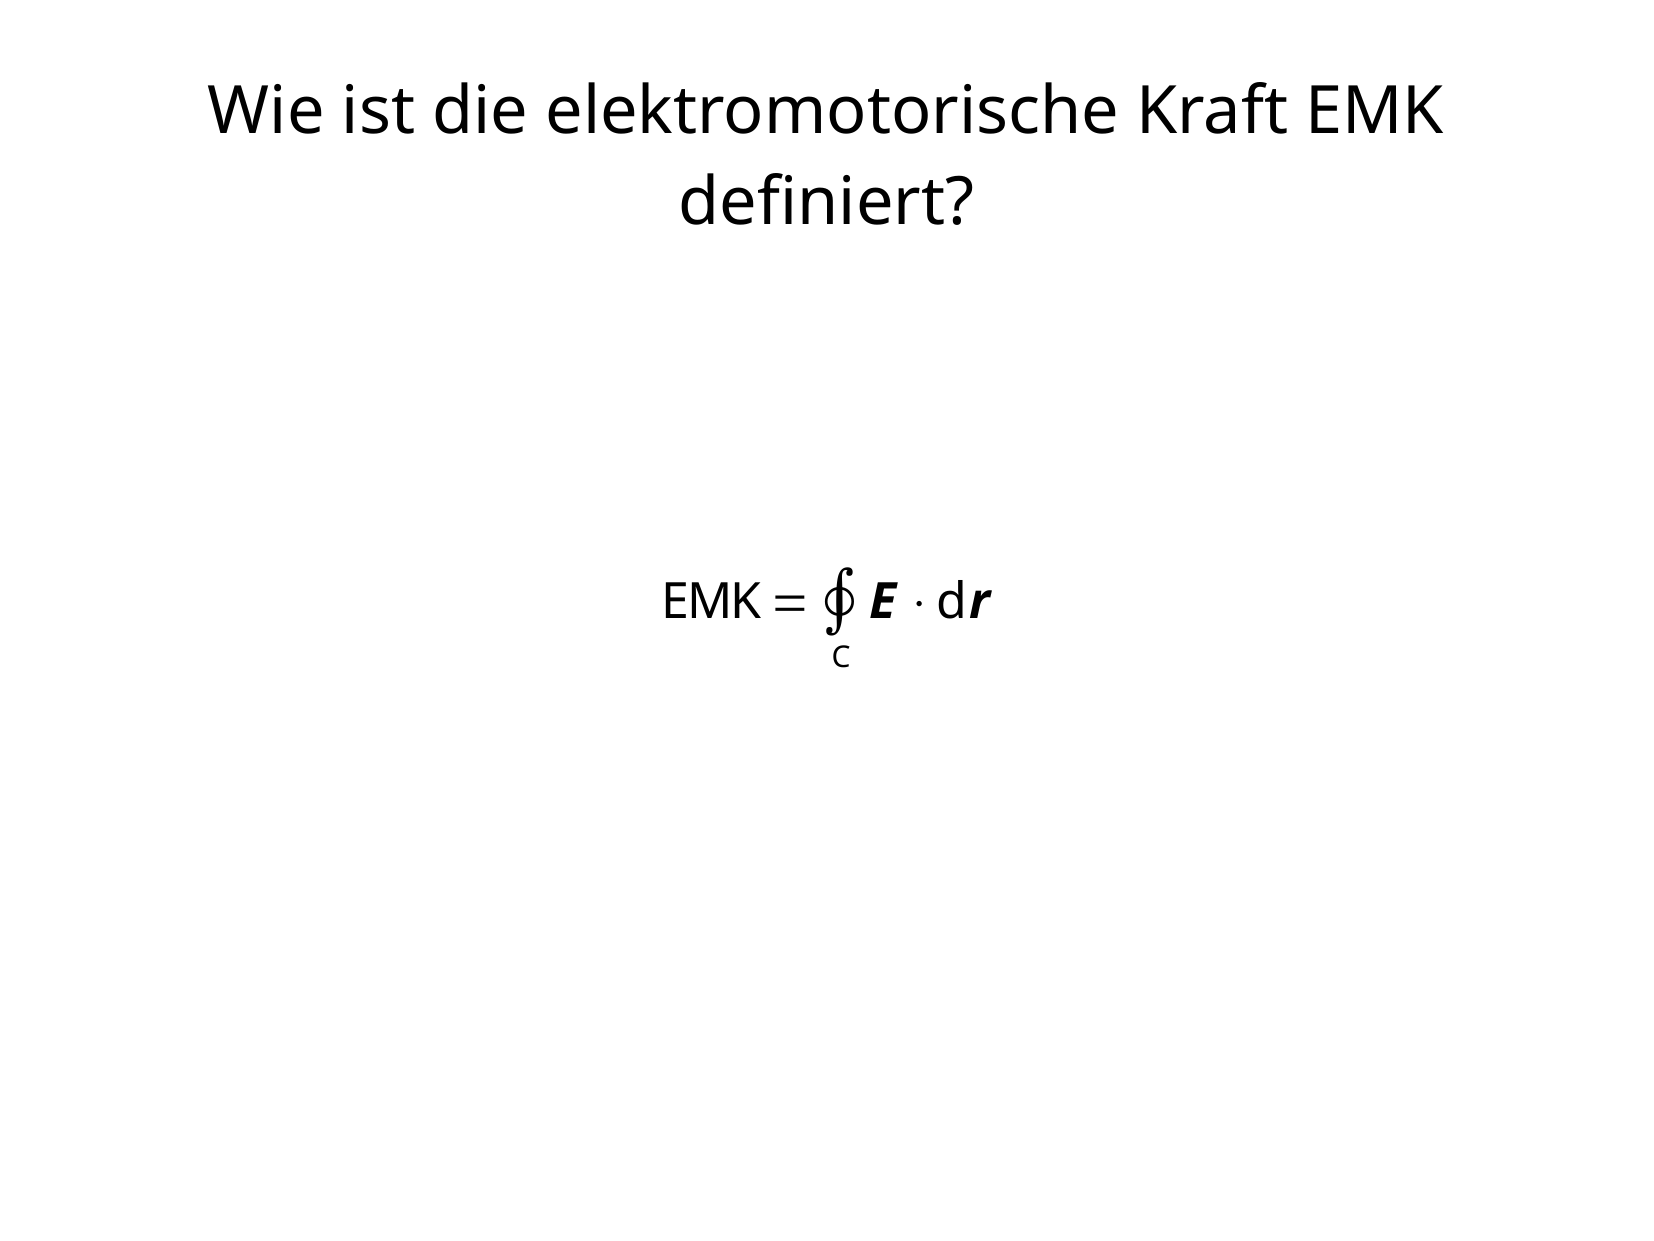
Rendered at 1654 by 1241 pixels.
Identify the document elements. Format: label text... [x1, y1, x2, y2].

chart [655, 564, 999, 676]
title Wie ist die elektromotorische Kraft EMK definiert? [82, 49, 1571, 257]
